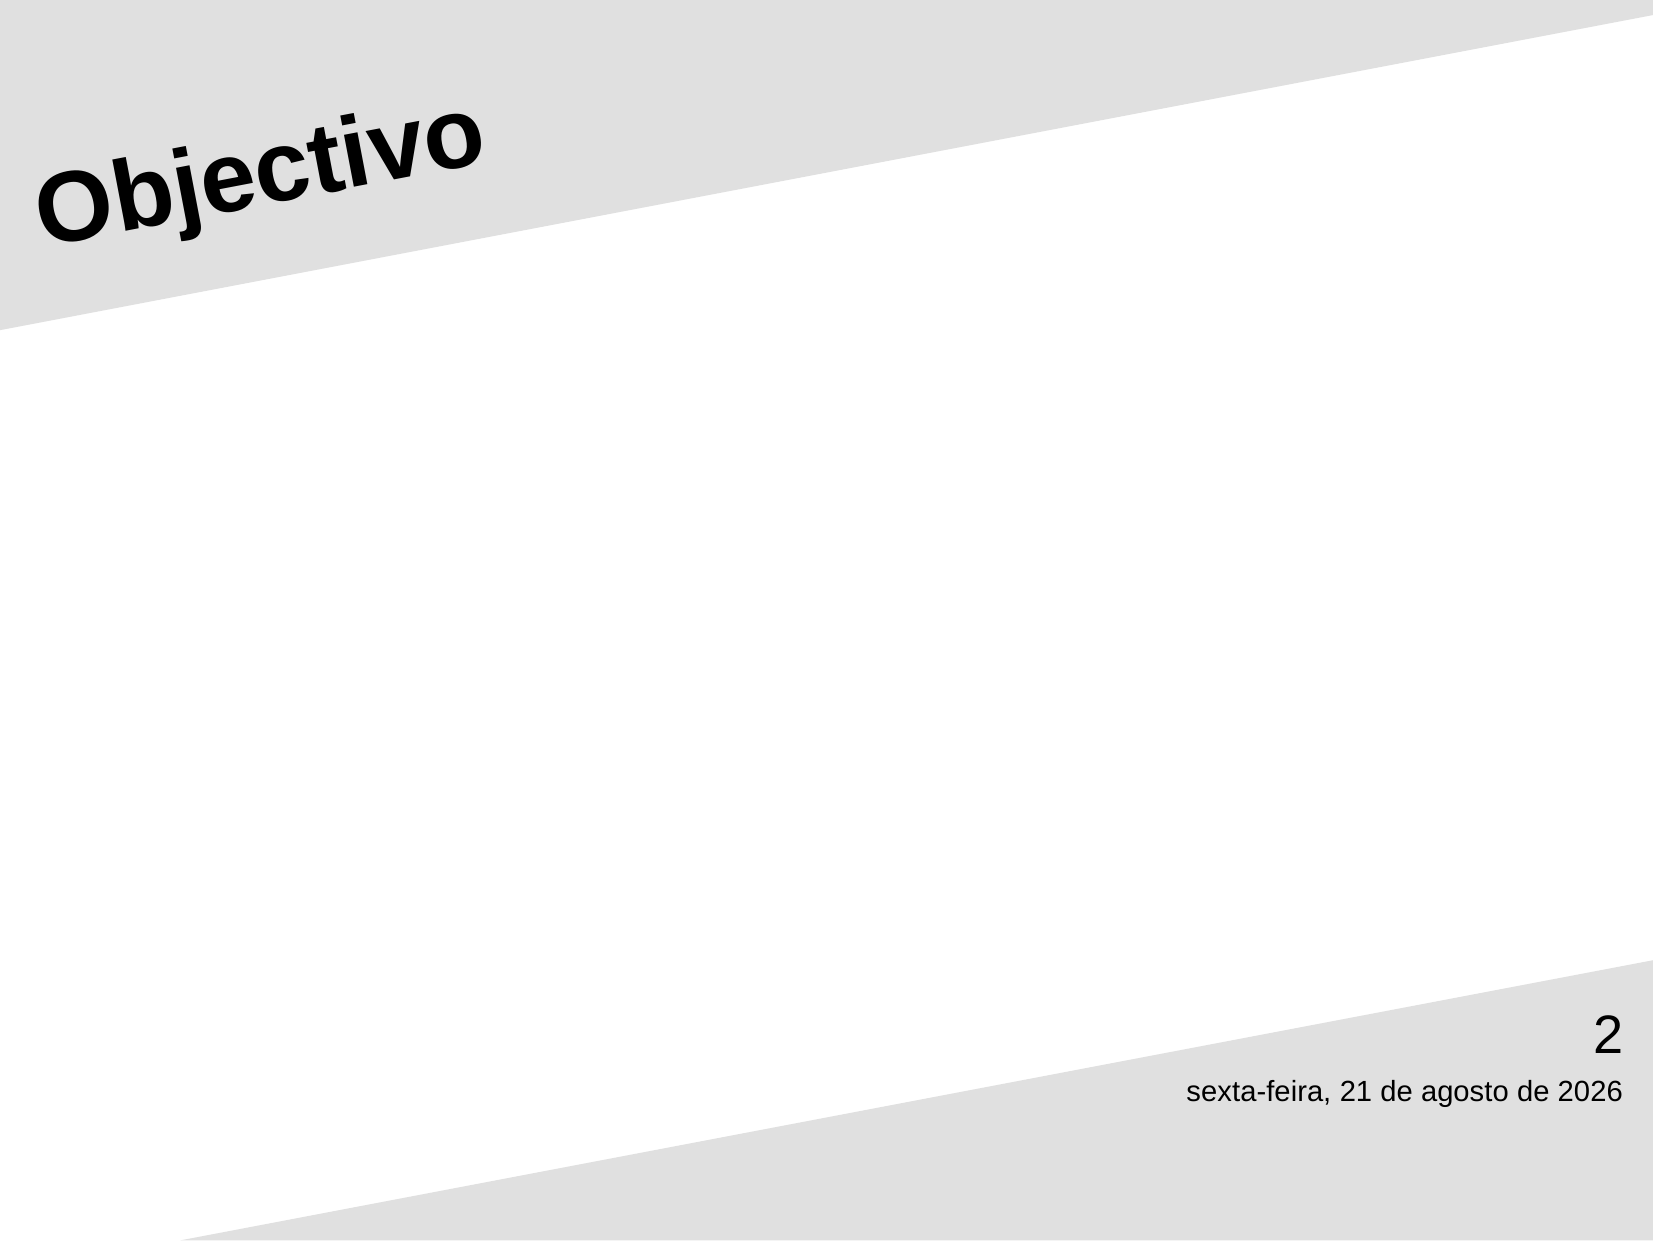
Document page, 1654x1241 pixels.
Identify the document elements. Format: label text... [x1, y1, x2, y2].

title Objectivo [16, 0, 1518, 315]
